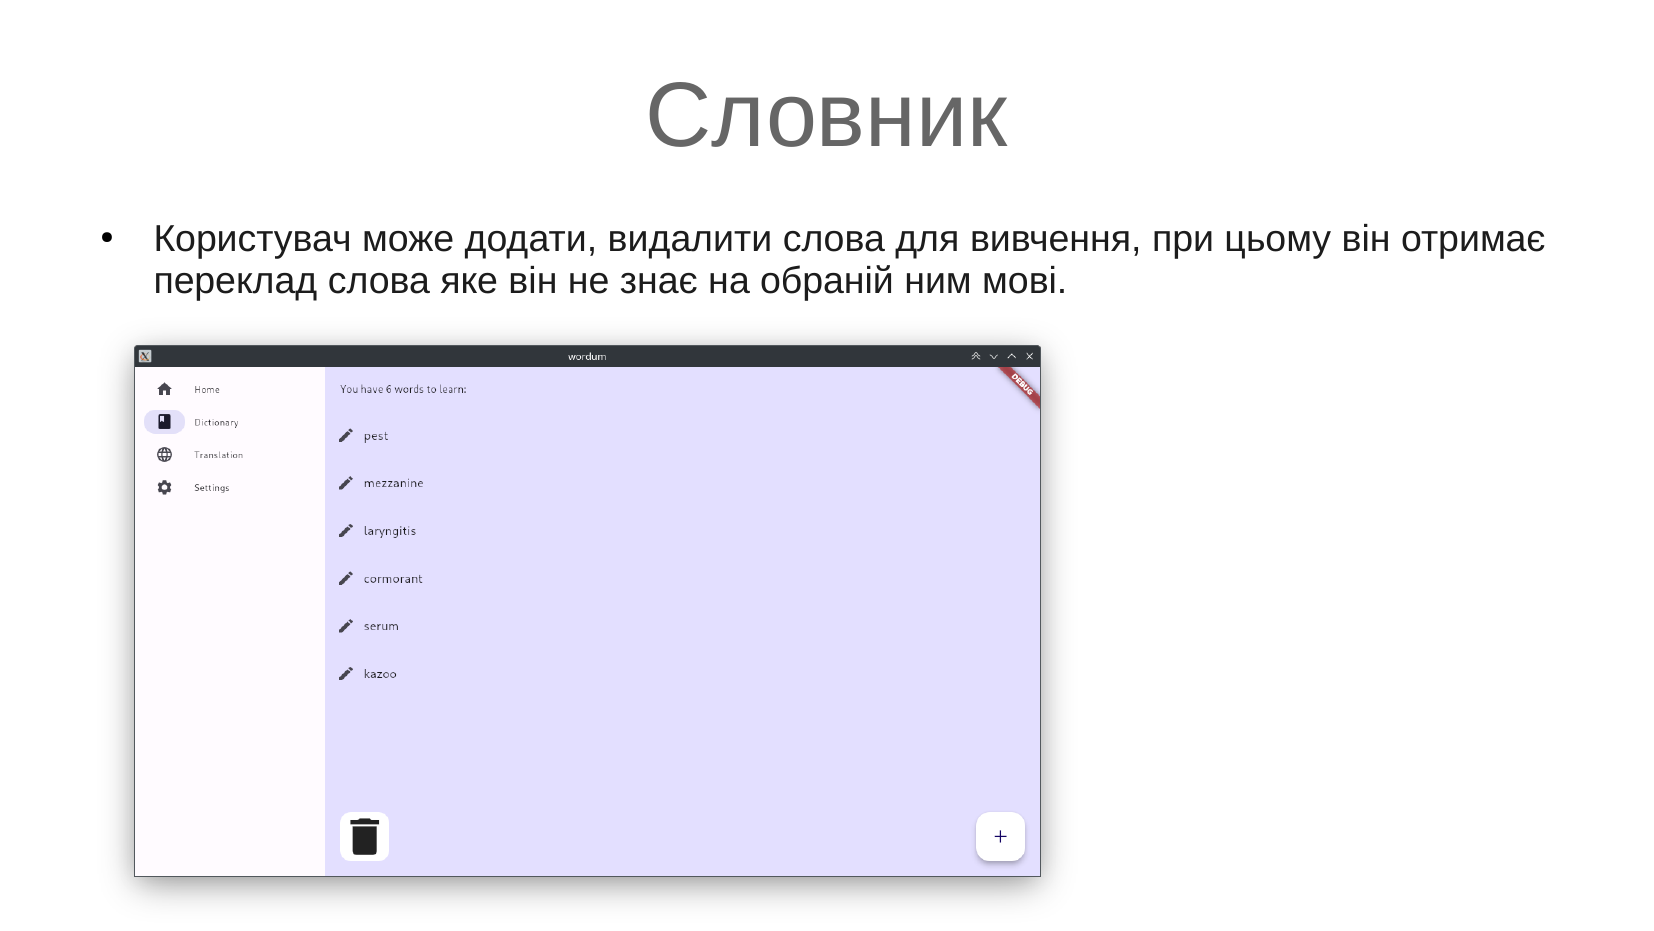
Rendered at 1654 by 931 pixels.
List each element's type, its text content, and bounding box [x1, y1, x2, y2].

picture [86, 306, 1088, 931]
title Словник [82, 37, 1571, 193]
list Користувач може додати, видалити слова для вивчення, при цьому він отримає переклад слова яке він не знає на обраній ним мові. [82, 217, 1571, 758]
